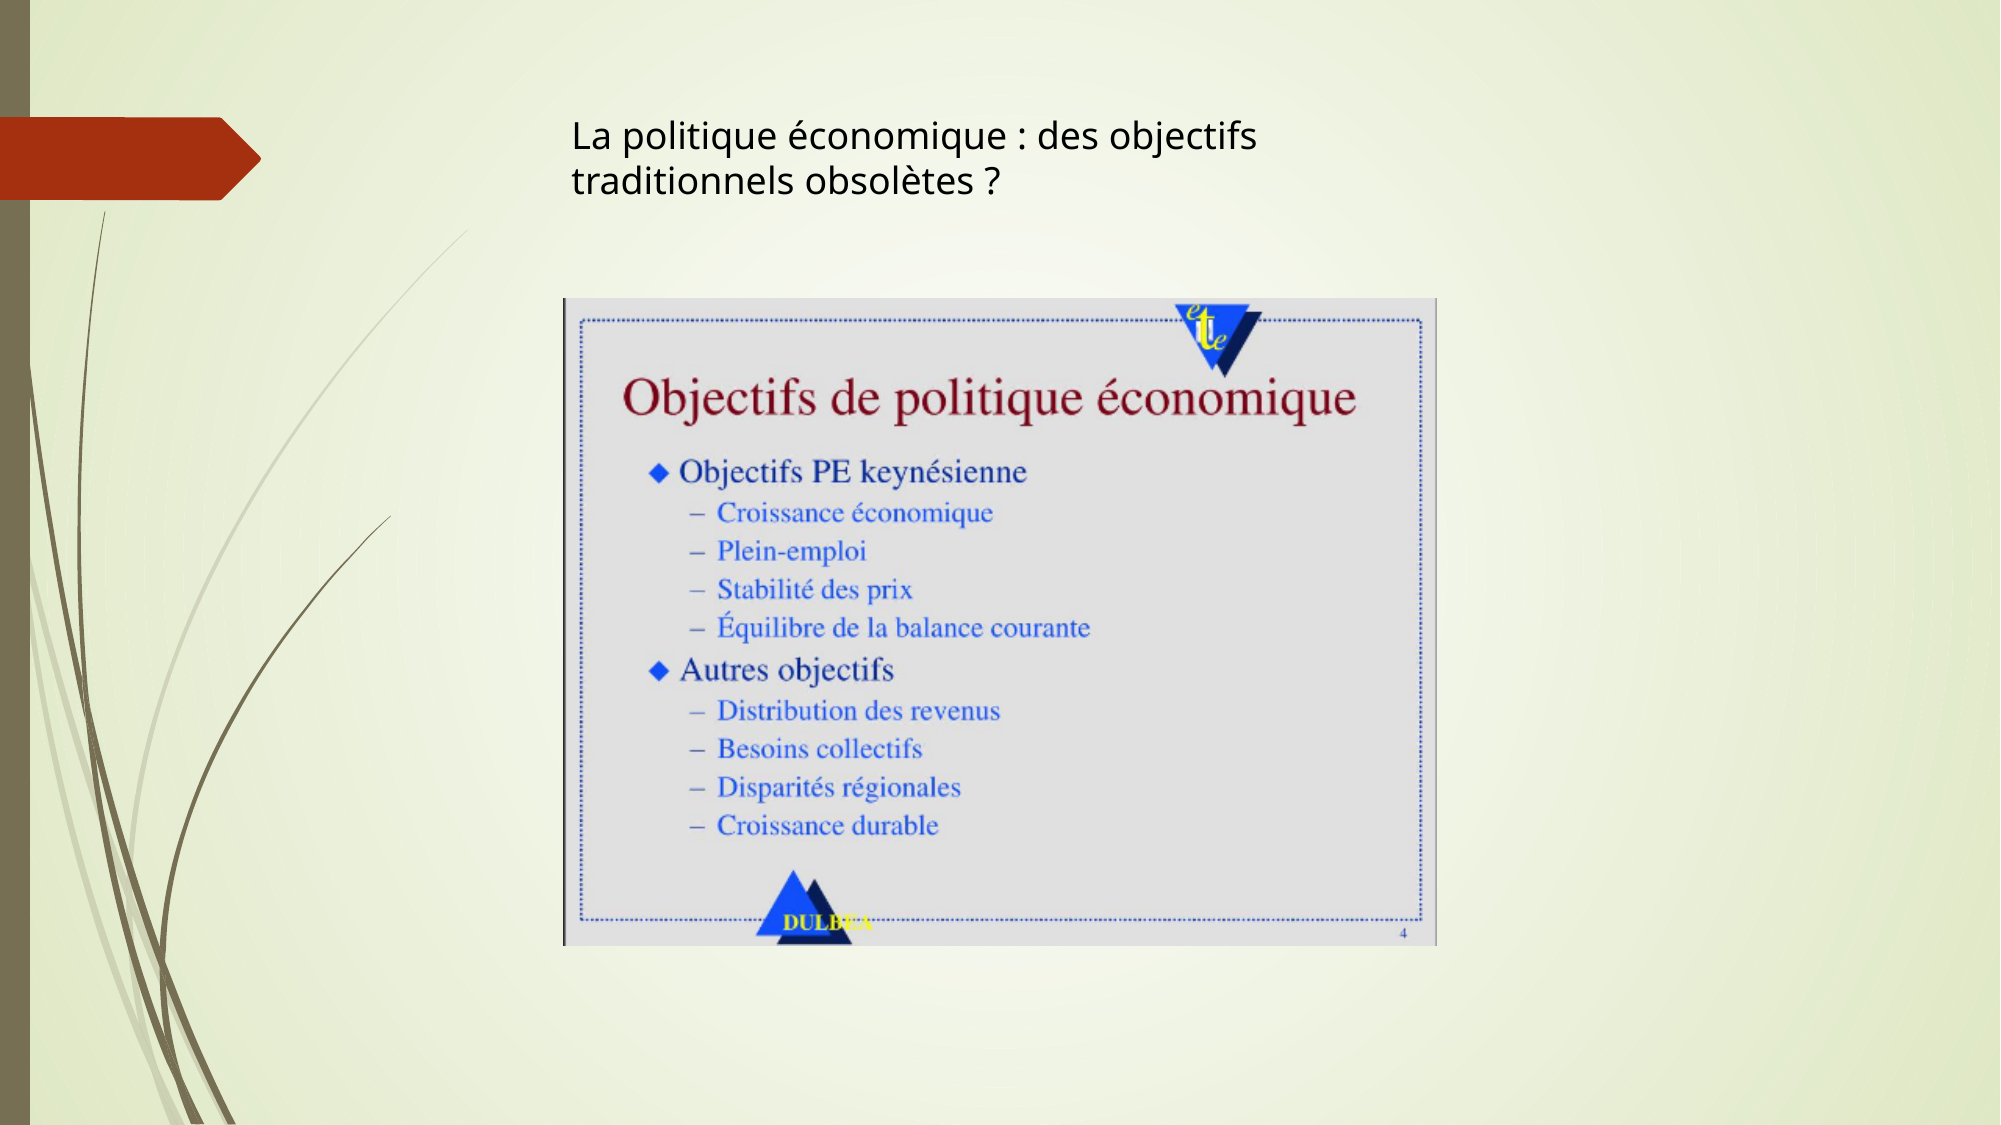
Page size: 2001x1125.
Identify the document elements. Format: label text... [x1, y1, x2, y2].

picture [563, 298, 1437, 946]
text_box La politique économique : des objectifs traditionnels obsolètes ? [556, 104, 1439, 211]
